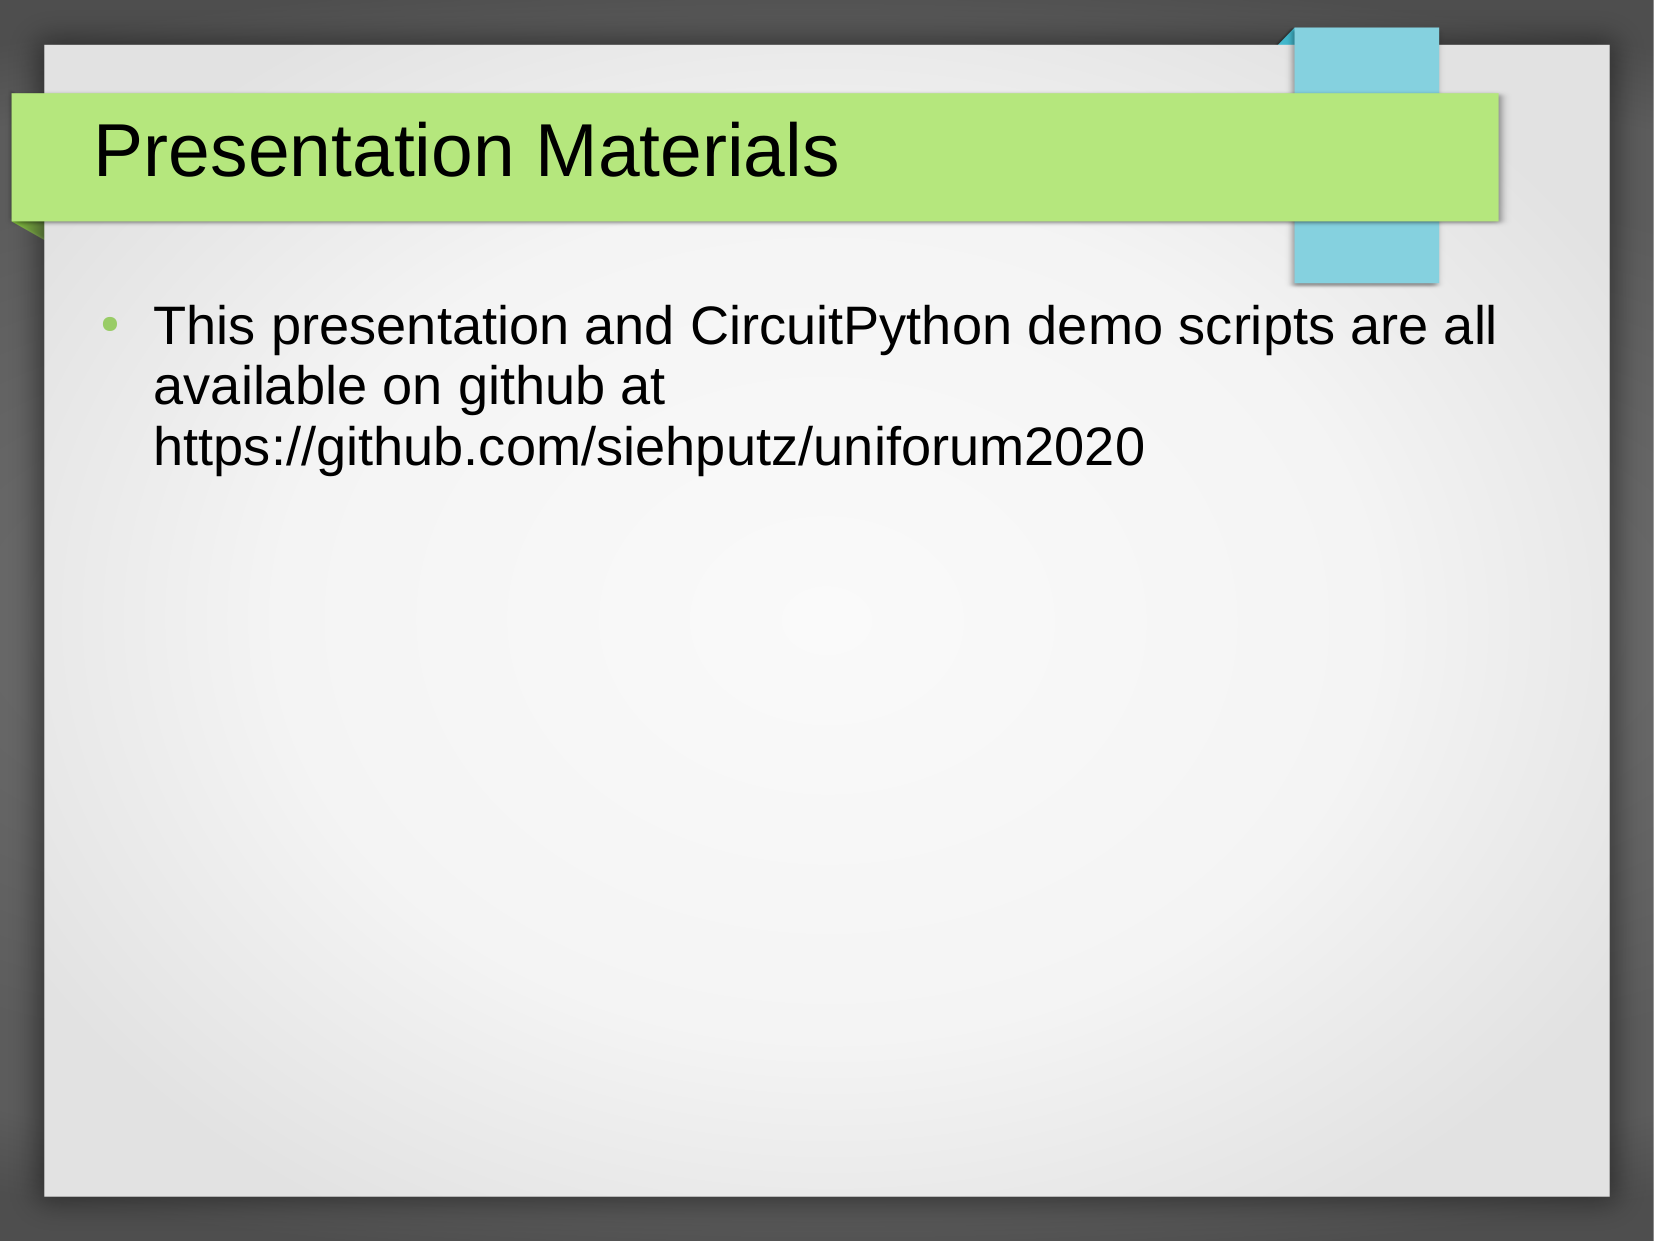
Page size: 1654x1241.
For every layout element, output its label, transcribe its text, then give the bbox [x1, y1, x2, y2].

picture [0, 0, 1654, 1241]
list This presentation and CircuitPython demo scripts are all available on github at https://github.com/siehputz/uniforum2020 [82, 295, 1571, 1015]
title Presentation Materials [93, 91, 1276, 211]
